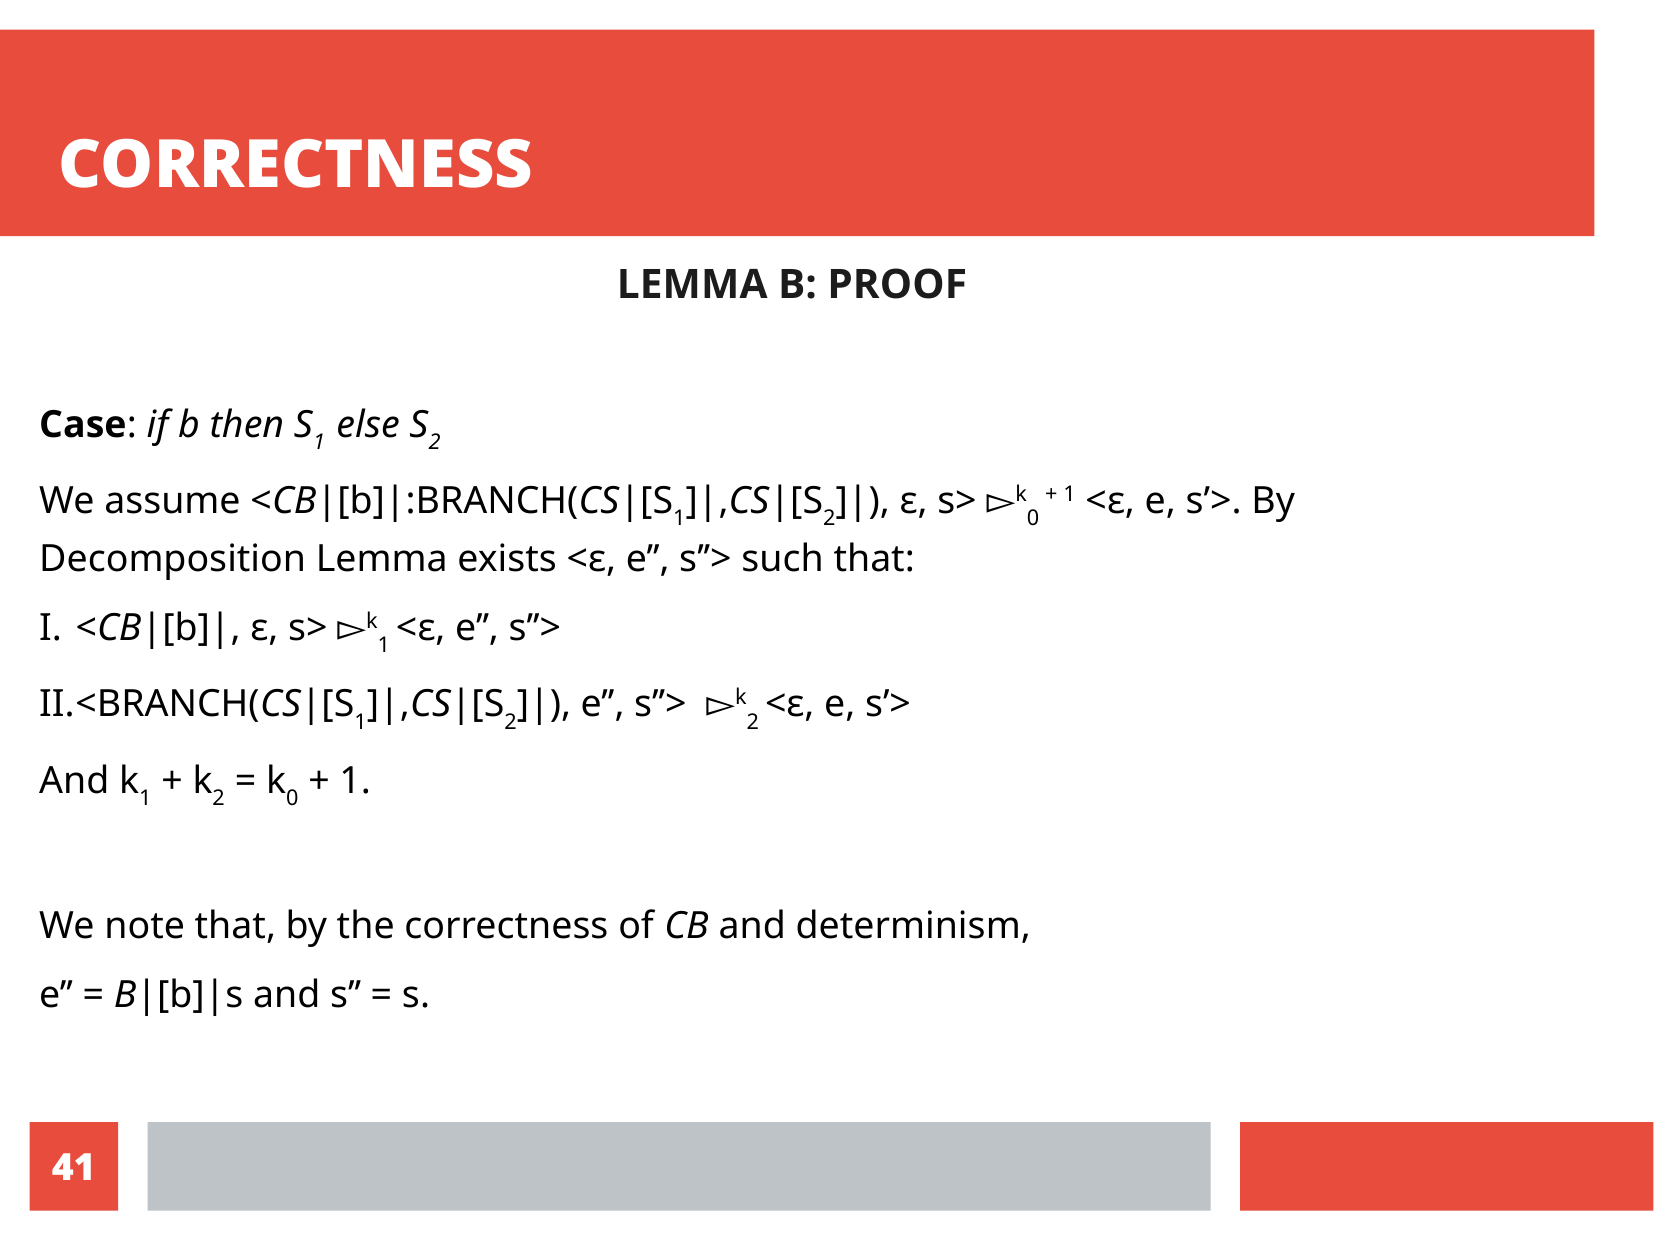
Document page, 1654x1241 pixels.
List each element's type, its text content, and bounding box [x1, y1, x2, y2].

title CORRECTNESS [59, 59, 1595, 207]
list LEMMA B: PROOF Case: if b then S1 else S2 We assume <CB|[b]|:BRANCH(CS|[S1]|,CS|[S2]|), ε, s> ▻k0 + 1 <ε, e, s’>. By Decomposition Lemma exists <ε, e’’, s’’> such that: <CB|[b]|, ε, s> ▻k1 <ε, e’’, s’’> <BRANCH(CS|[S1]|,CS|[S2]|), e’’, s’’> ▻k2 <ε, e, s’> And k1 + k2 = k0 + 1. We note that, by the correctness of CB and determinism, e’’ = B|[b]|s and s’’ = s. [39, 255, 1546, 1023]
